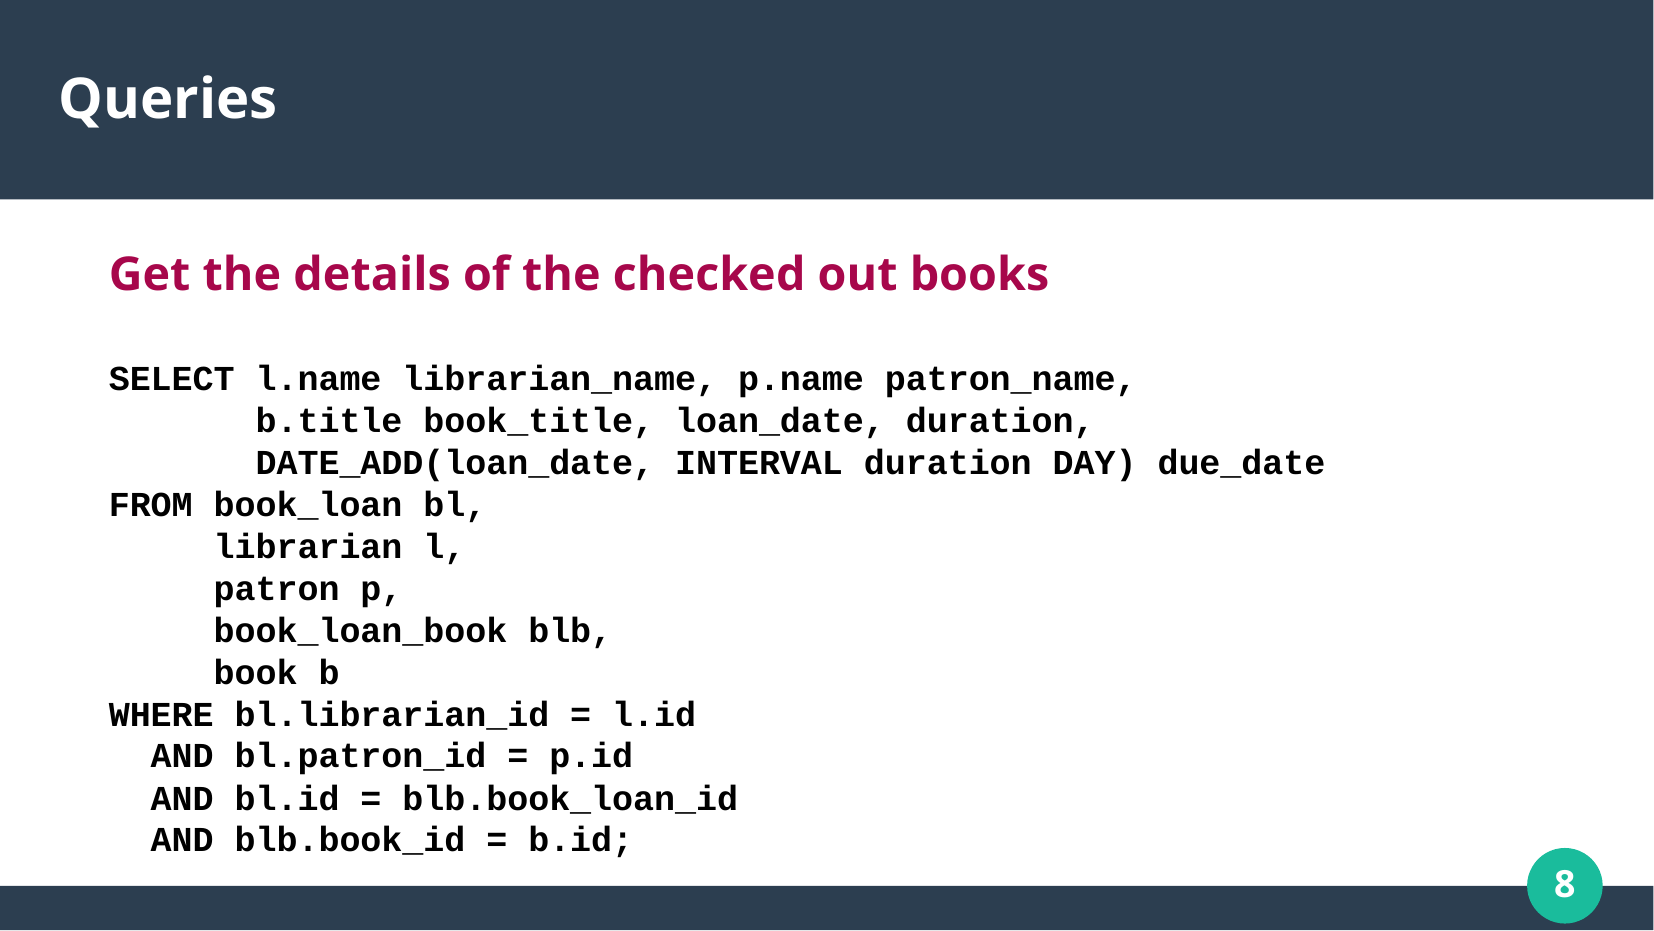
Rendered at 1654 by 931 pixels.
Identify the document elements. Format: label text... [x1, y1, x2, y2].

list Get the details of the checked out books SELECT l.name librarian_name, p.name patron_name, b.title book_title, loan_date, duration, DATE_ADD(loan_date, INTERVAL duration DAY) due_date FROM book_loan bl, librarian l, patron p, book_loan_book blb, book b WHERE bl.librarian_id = l.id AND bl.patron_id = p.id AND bl.id = blb.book_loan_id AND blb.book_id = b.id; [59, 243, 1595, 864]
title Queries [59, 37, 1595, 155]
